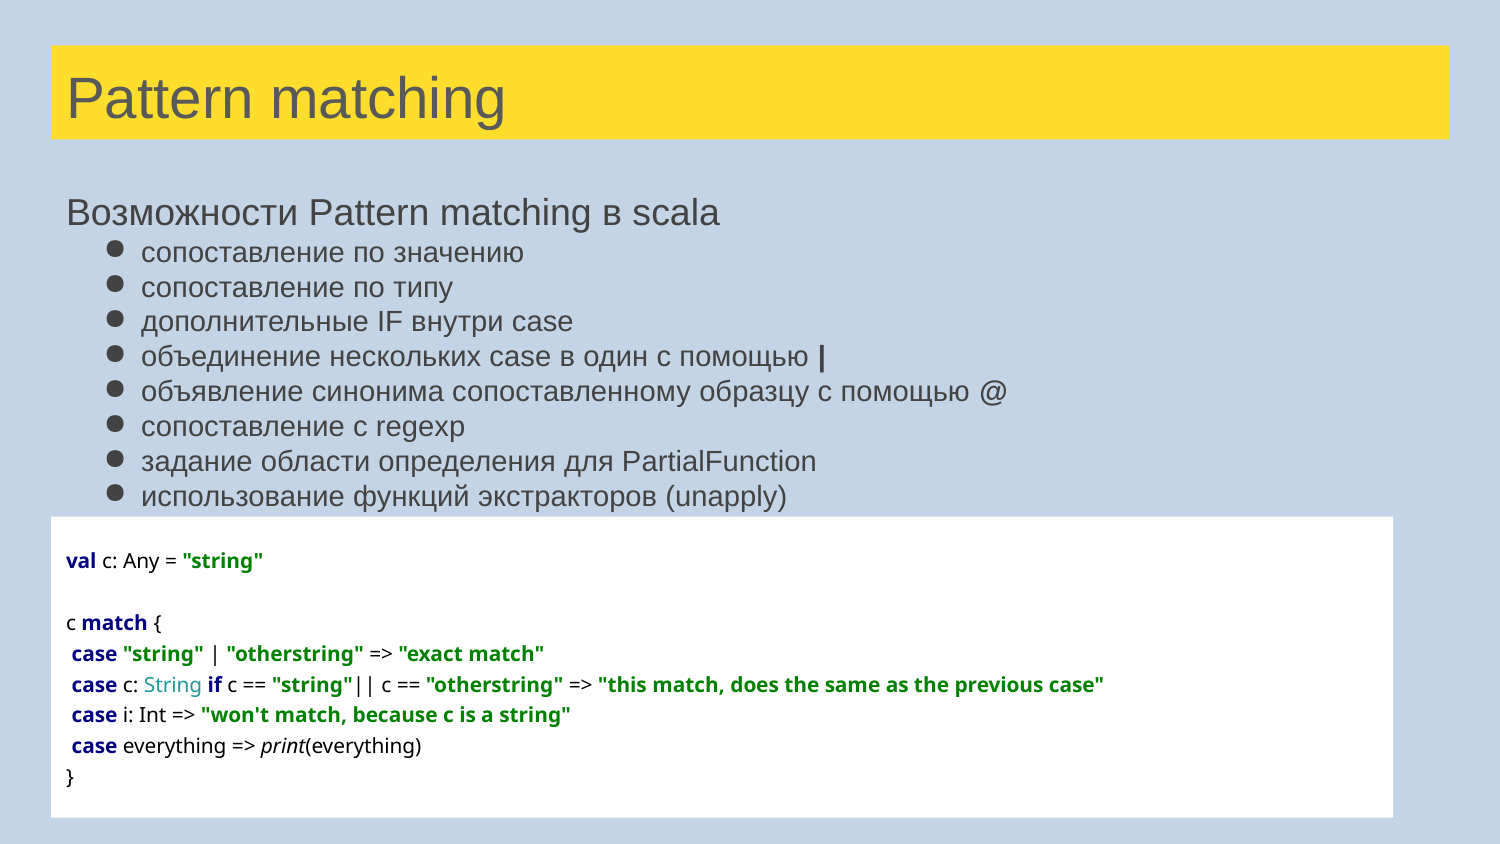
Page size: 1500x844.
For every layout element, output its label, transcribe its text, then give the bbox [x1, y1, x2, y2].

text_box val c: Any = "string" c match { case "string" | "otherstring" => "exact match" case c: String if c == "string"|| c == "otherstring" => "this match, does the same as the previous case" case i: Int => "won't match, because c is a string" case everything => print(everything) } [51, 516, 1394, 818]
text_box Возможности Pattern matching в scala сопоставление по значению сопоставление по типу дополнительные IF внутри case объединение нескольких case в один с помощью | объявление синонима сопоставленному образцу c помощью @ сопоставление с regexp задание области определения для PartialFunction использование функций экстракторов (unapply) [51, 172, 1449, 818]
title Pattern matching [51, 45, 1449, 140]
